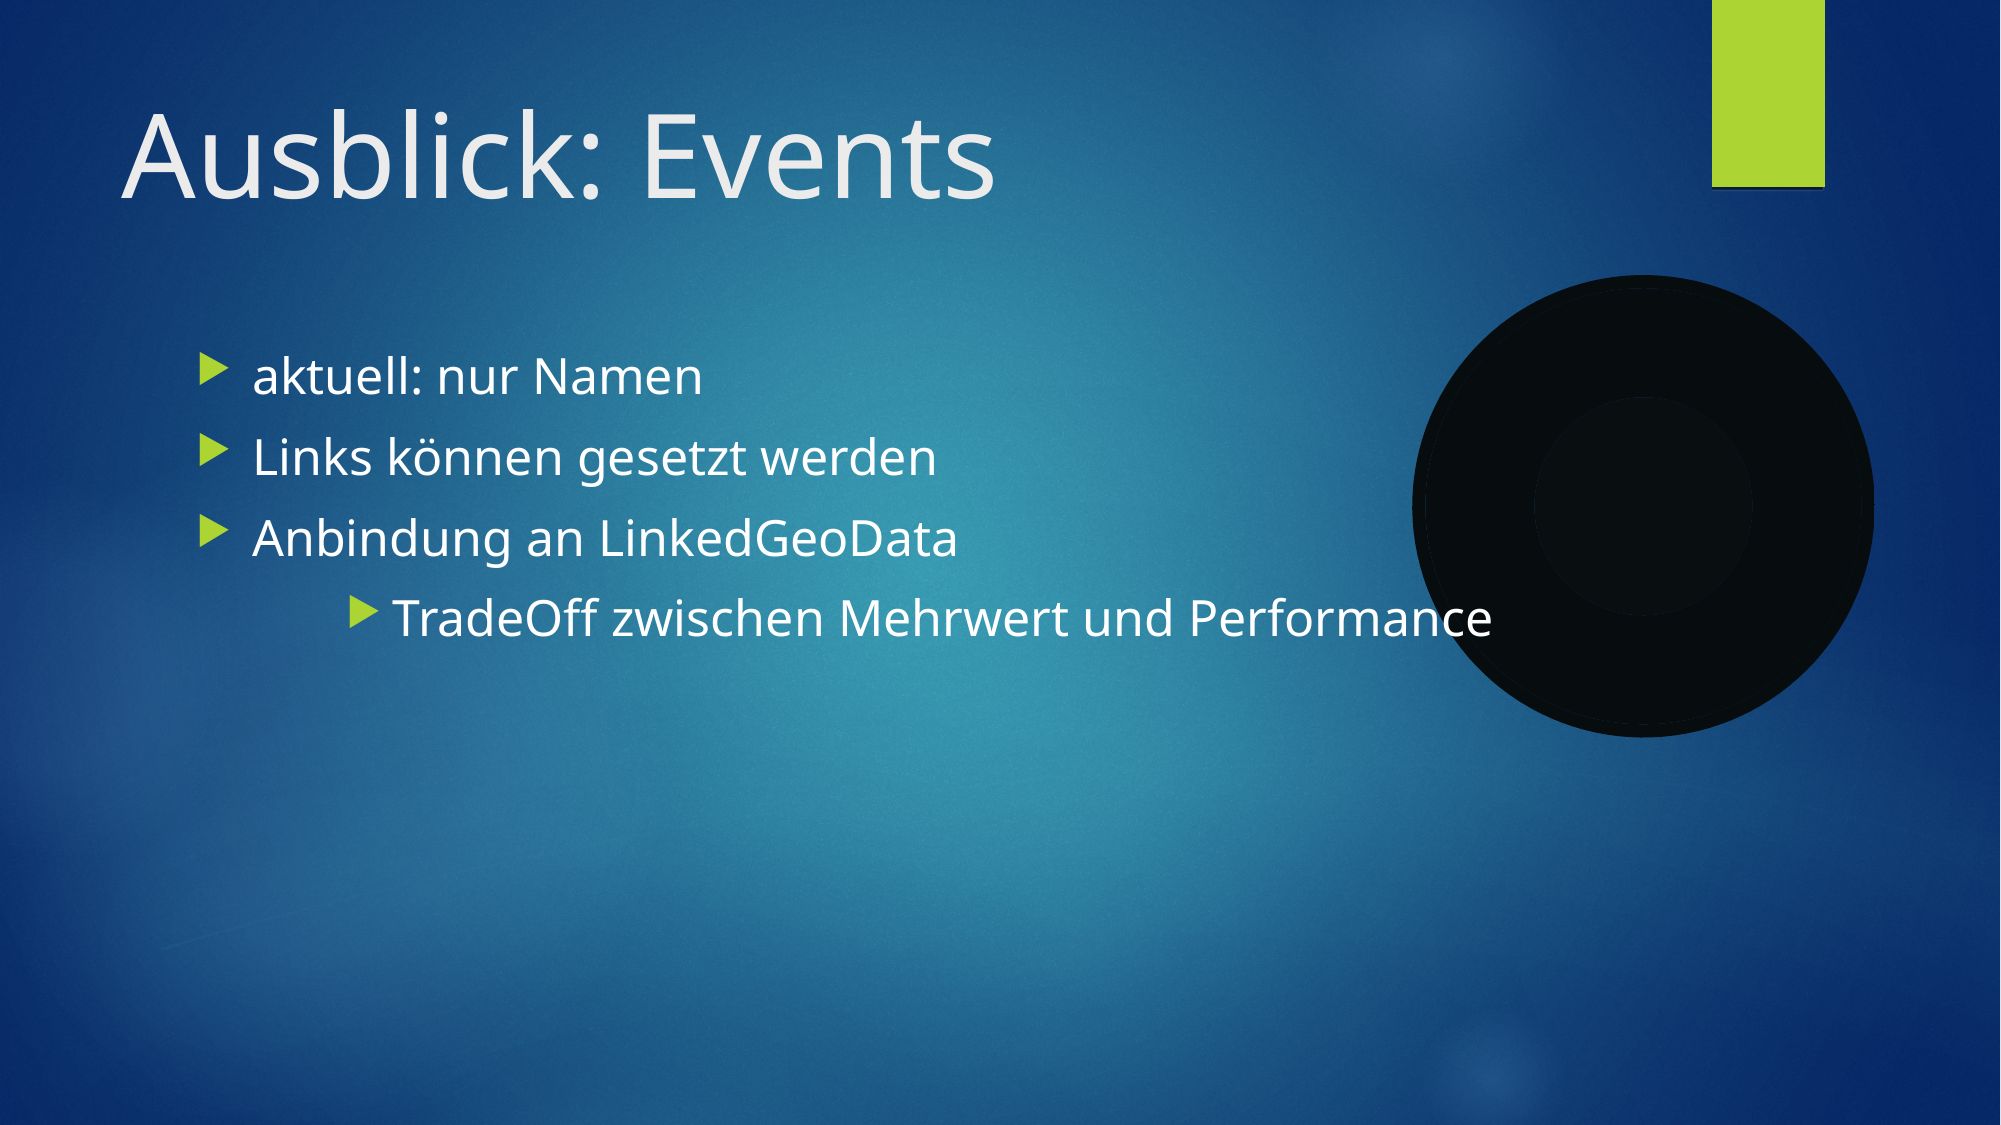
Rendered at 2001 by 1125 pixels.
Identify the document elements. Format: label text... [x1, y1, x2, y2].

title Ausblick: Events [106, 74, 1649, 305]
list aktuell: nur Namen Links können gesetzt werden Anbindung an LinkedGeoData TradeOff zwischen Mehrwert und Performance [181, 336, 1649, 1026]
